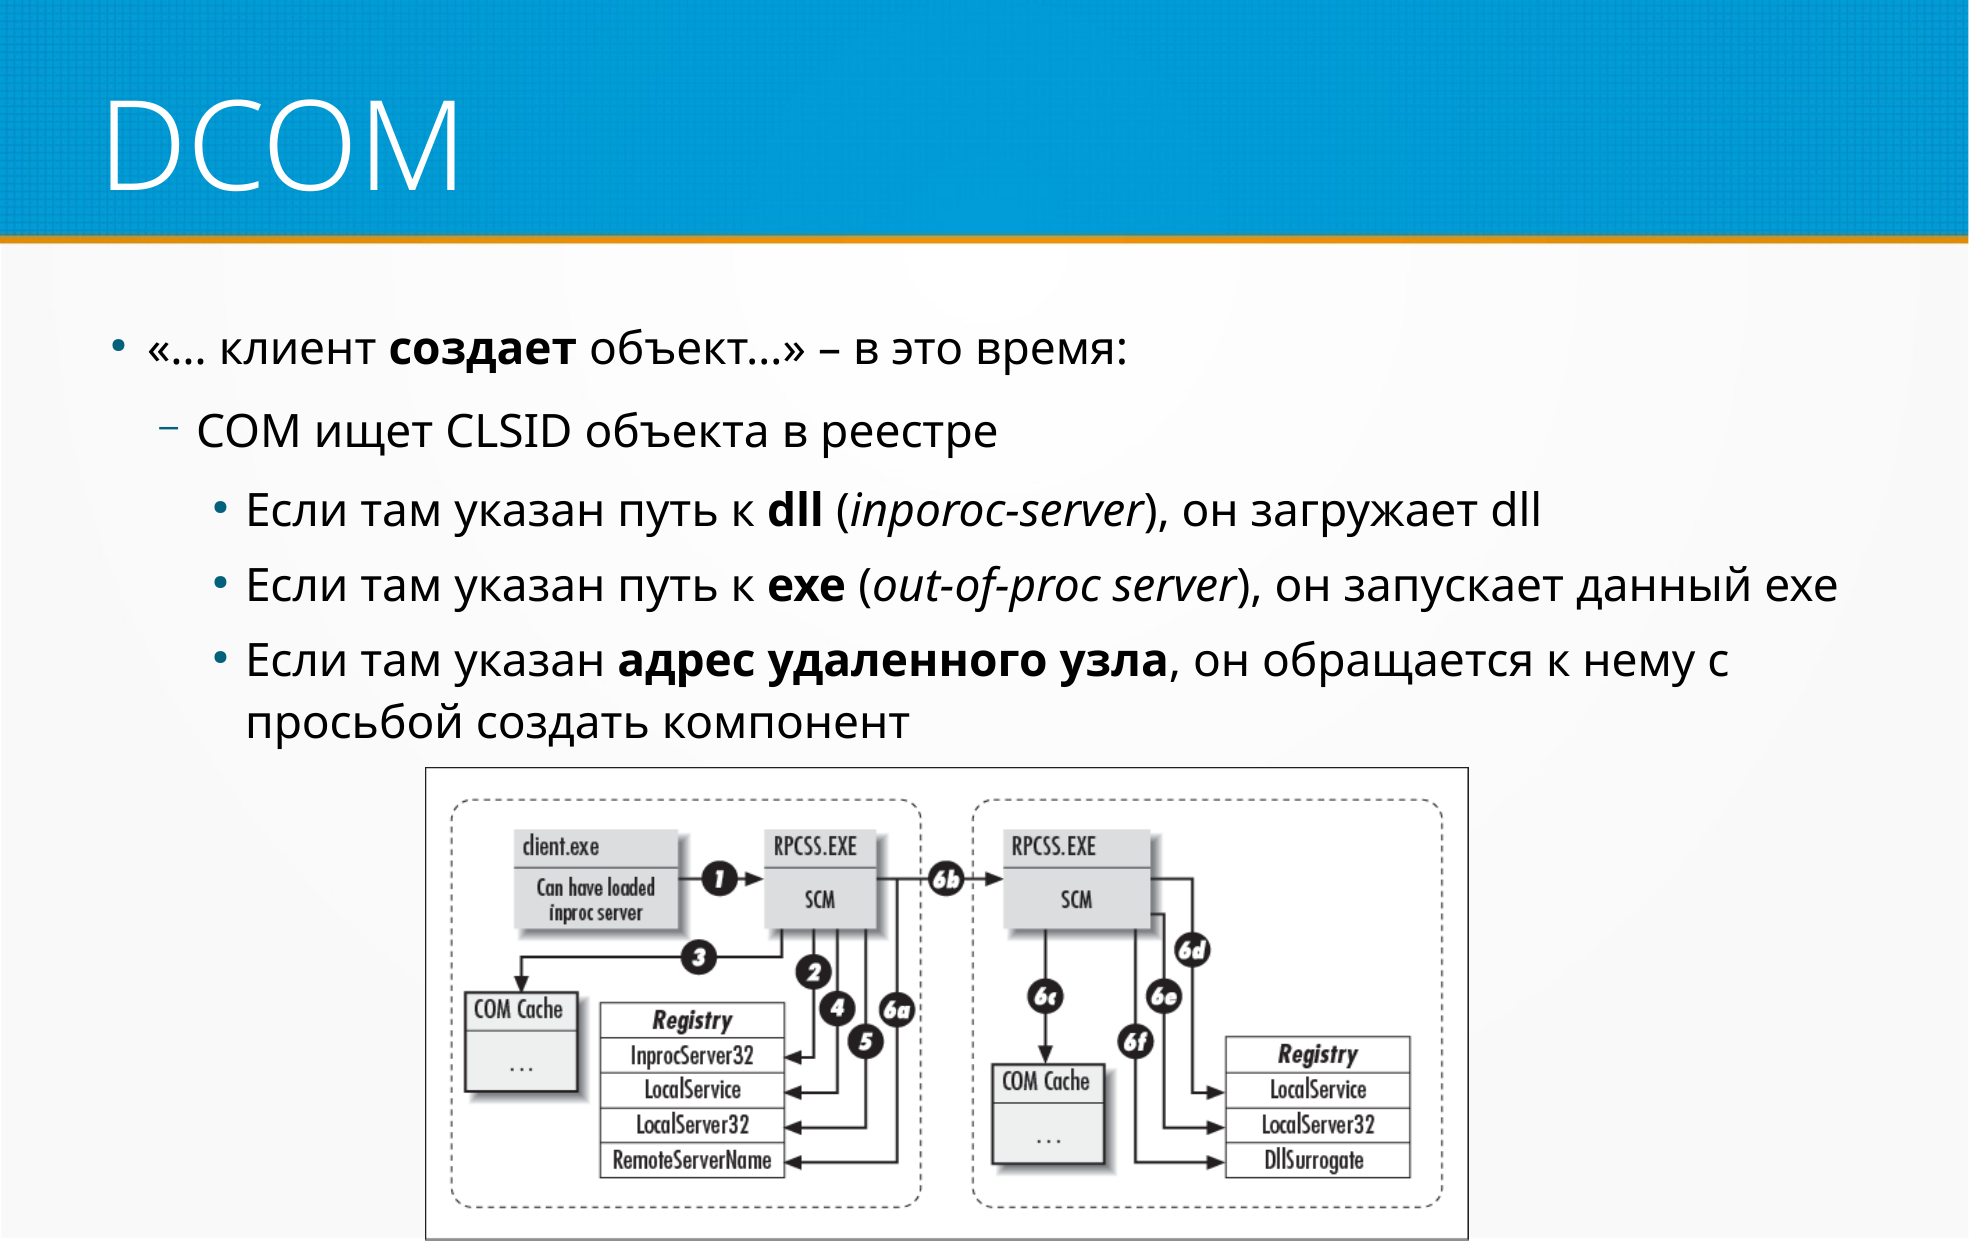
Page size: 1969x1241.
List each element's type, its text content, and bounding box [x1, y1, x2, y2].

picture [0, 233, 1969, 1241]
list «… клиент создает объект…» – в это время: COM ищет CLSID объекта в реестре Если там указан путь к dll (inporoc-server), он загружает dll Если там указан путь к exe (out-of-proc server), он запускает данный exe Если там указан адрес удаленного узла, он обращается к нему с просьбой создать компонент [98, 315, 1861, 780]
title DCOM [98, 19, 1870, 227]
